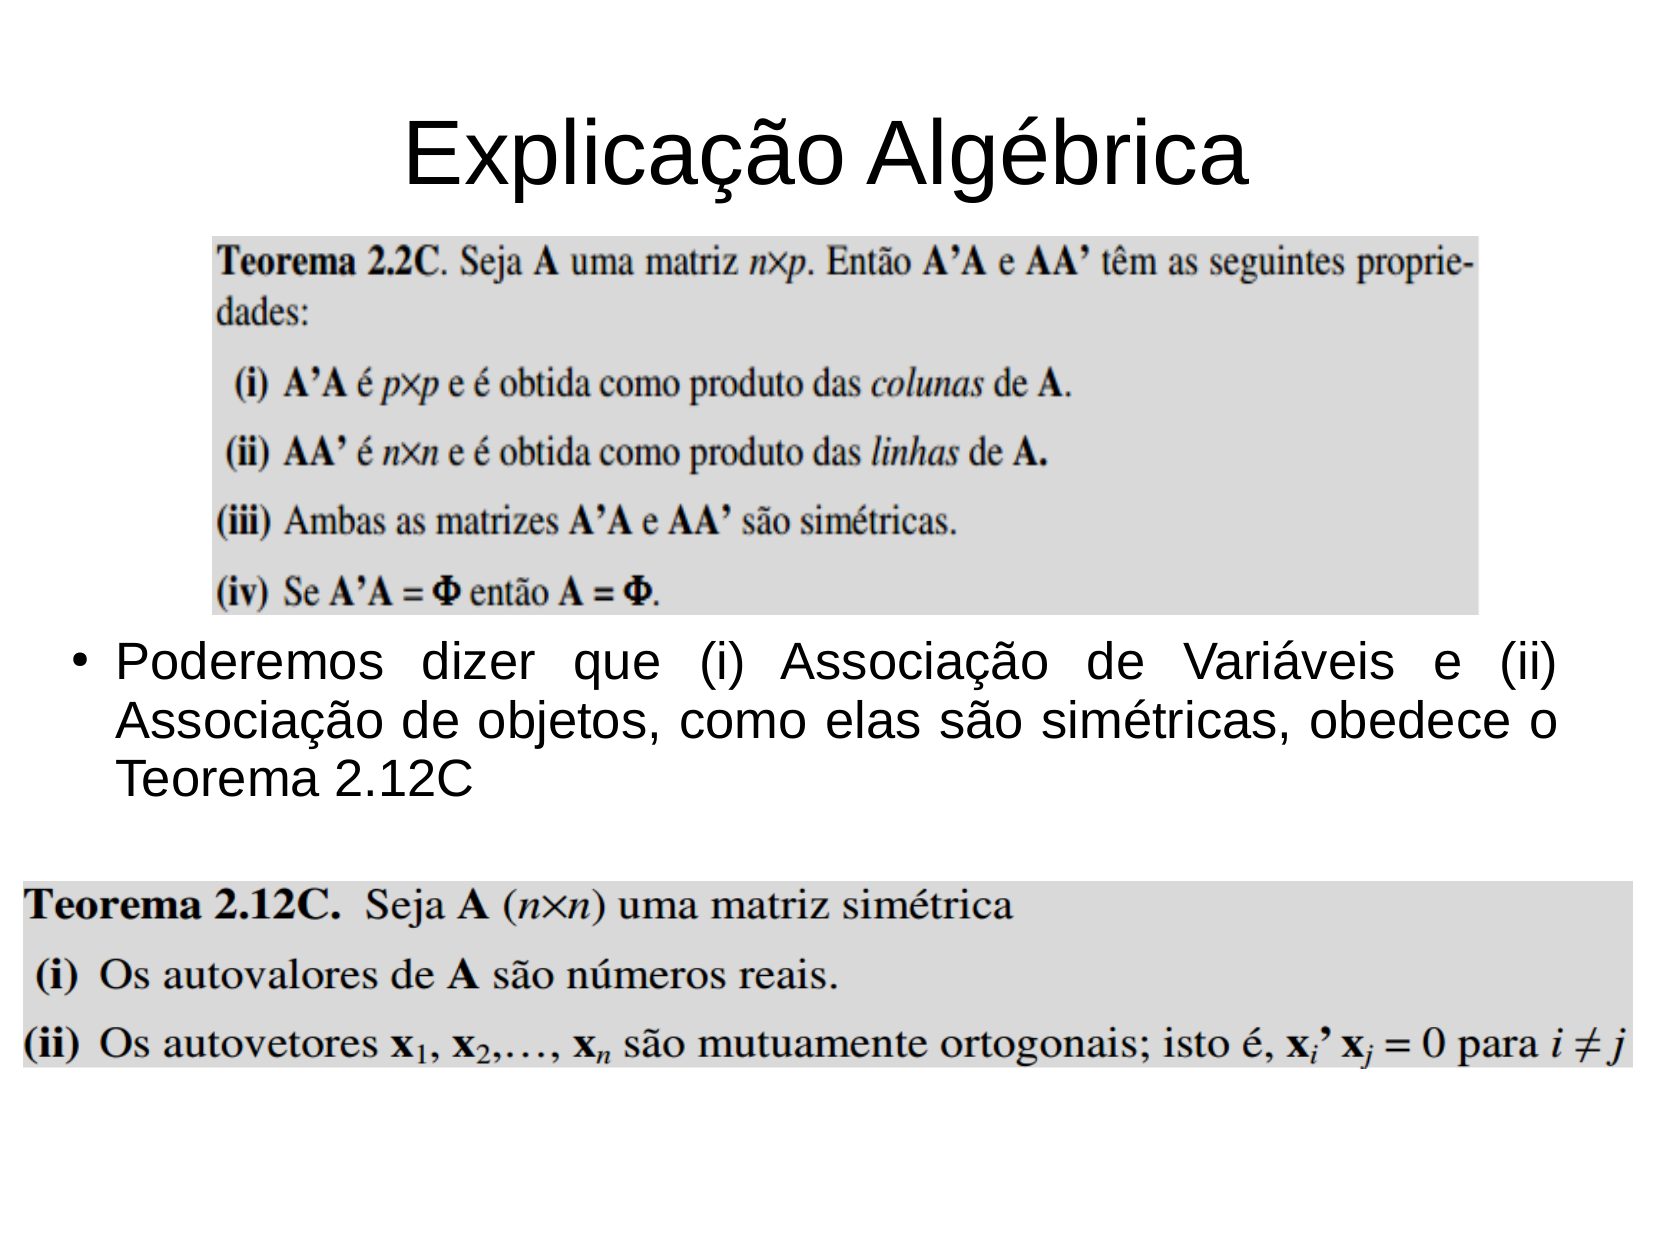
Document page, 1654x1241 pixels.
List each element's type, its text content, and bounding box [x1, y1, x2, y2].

list Poderemos dizer que (i) Associação de Variáveis e (ii) Associação de objetos, como elas são simétricas, obedece o Teorema 2.12C [70, 631, 1560, 810]
picture [212, 236, 1489, 615]
title Explicação Algébrica [82, 49, 1571, 257]
picture [23, 881, 1633, 1069]
